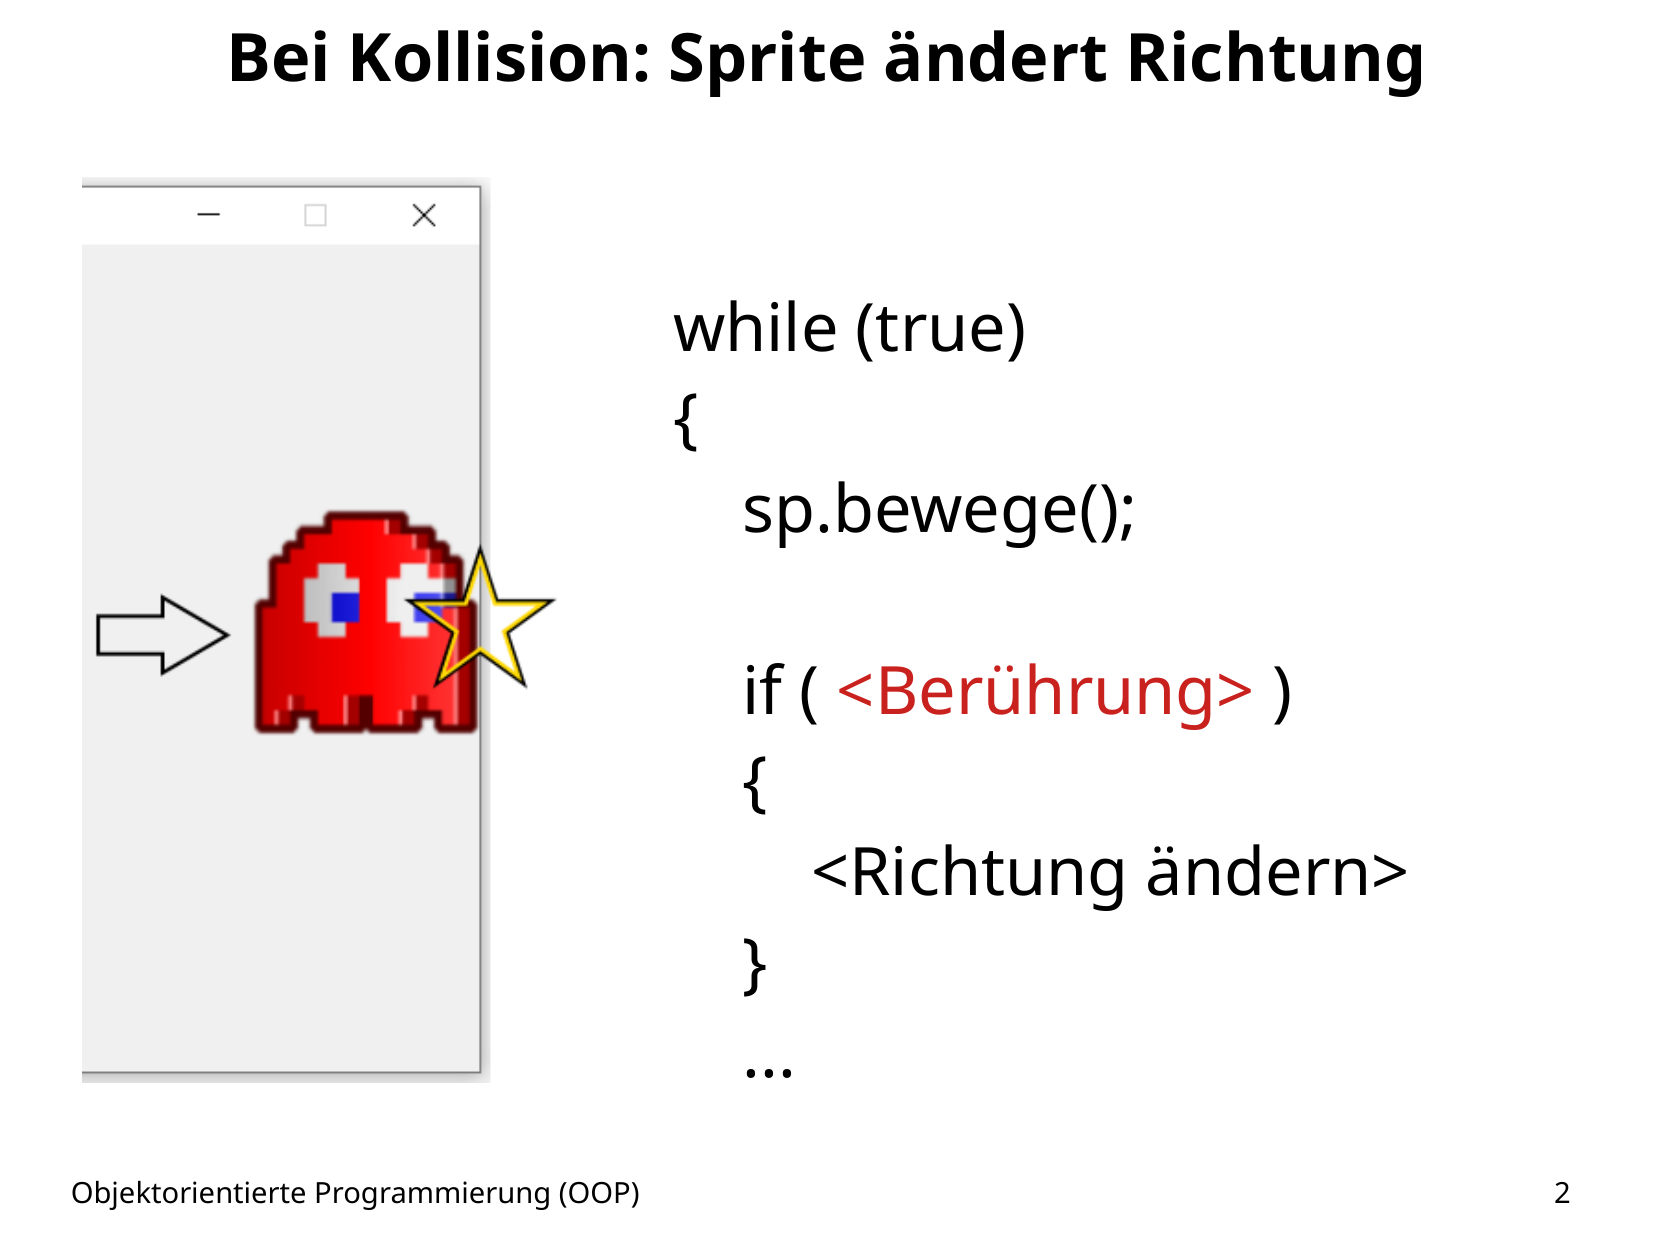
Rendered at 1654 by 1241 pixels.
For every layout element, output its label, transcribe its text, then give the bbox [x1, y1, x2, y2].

list while (true) { sp.bewege(); if ( <Berührung> ) { <Richtung ändern> } ... [673, 188, 1607, 1170]
title Bei Kollision: Sprite ändert Richtung [0, 5, 1654, 107]
picture [82, 177, 559, 1083]
